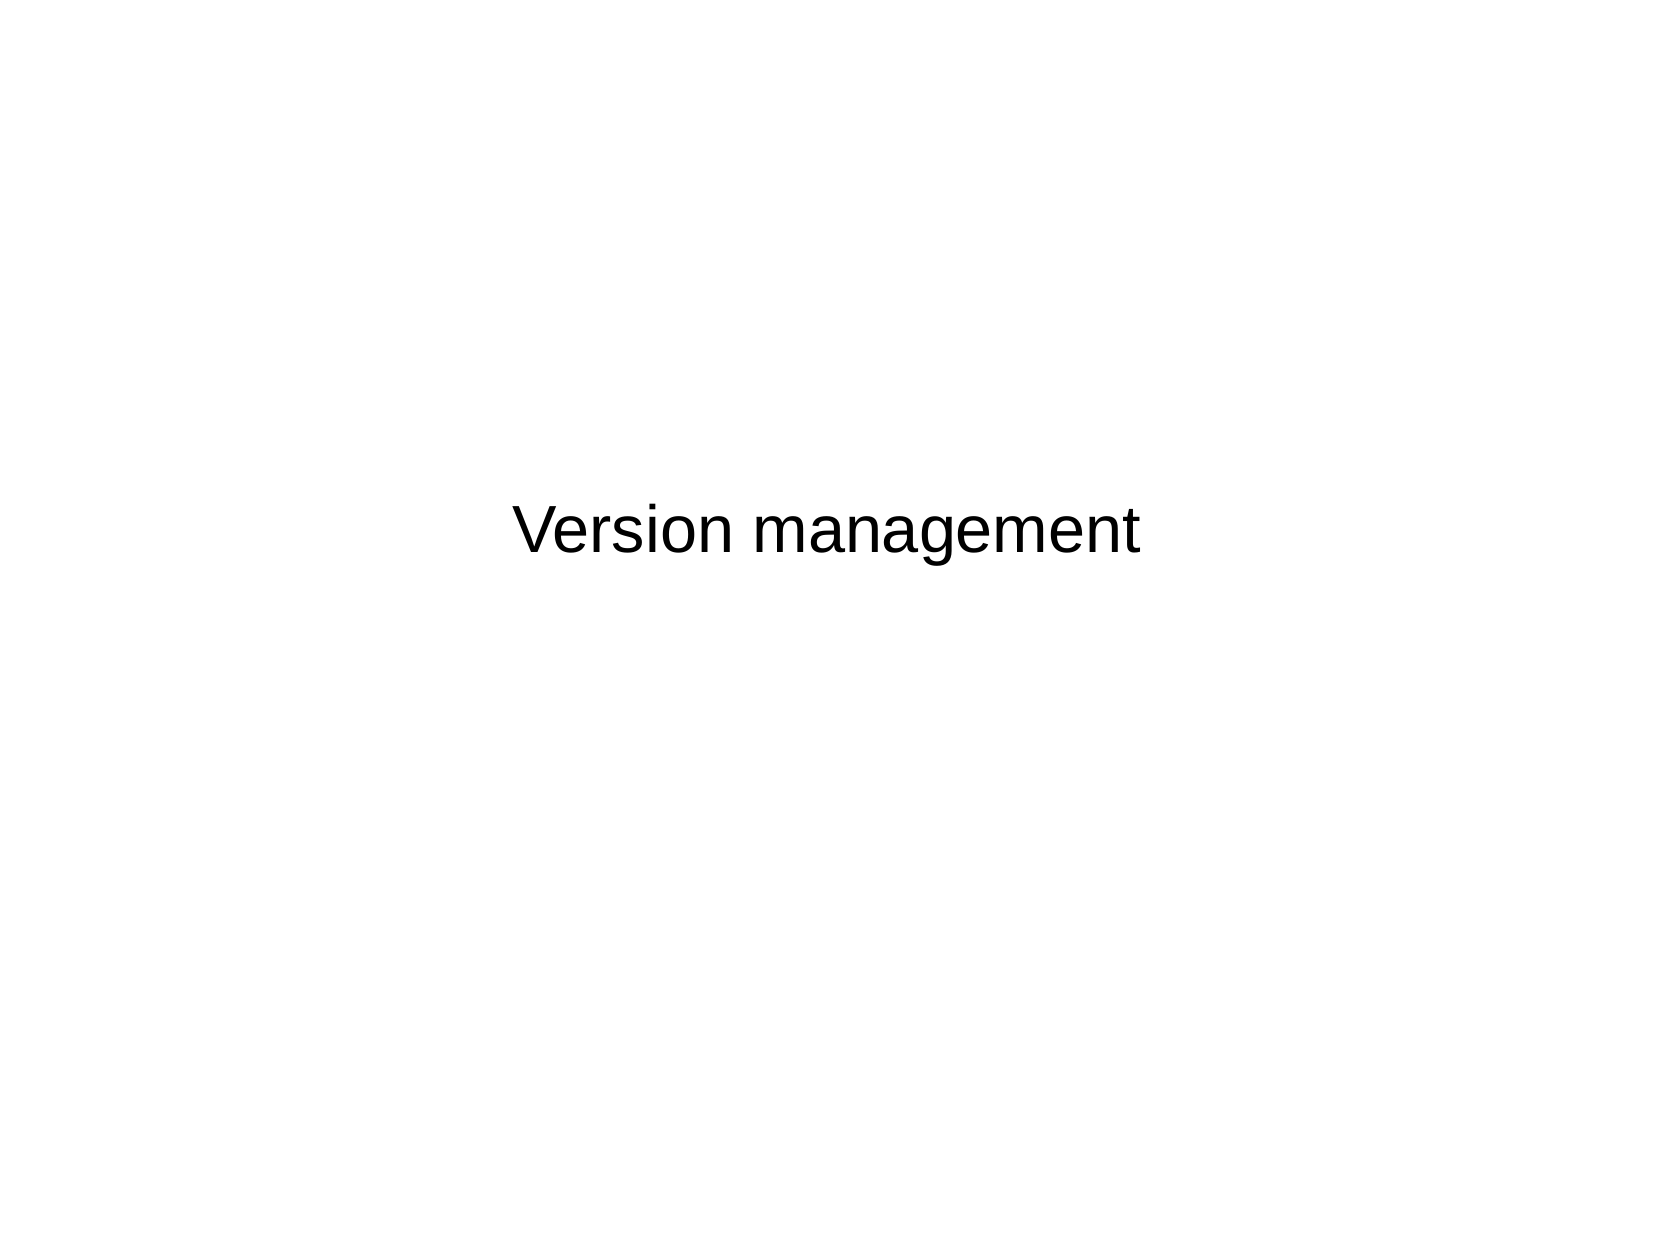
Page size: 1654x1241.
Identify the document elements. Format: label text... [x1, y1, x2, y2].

subtitle Version management [82, 49, 1571, 1010]
